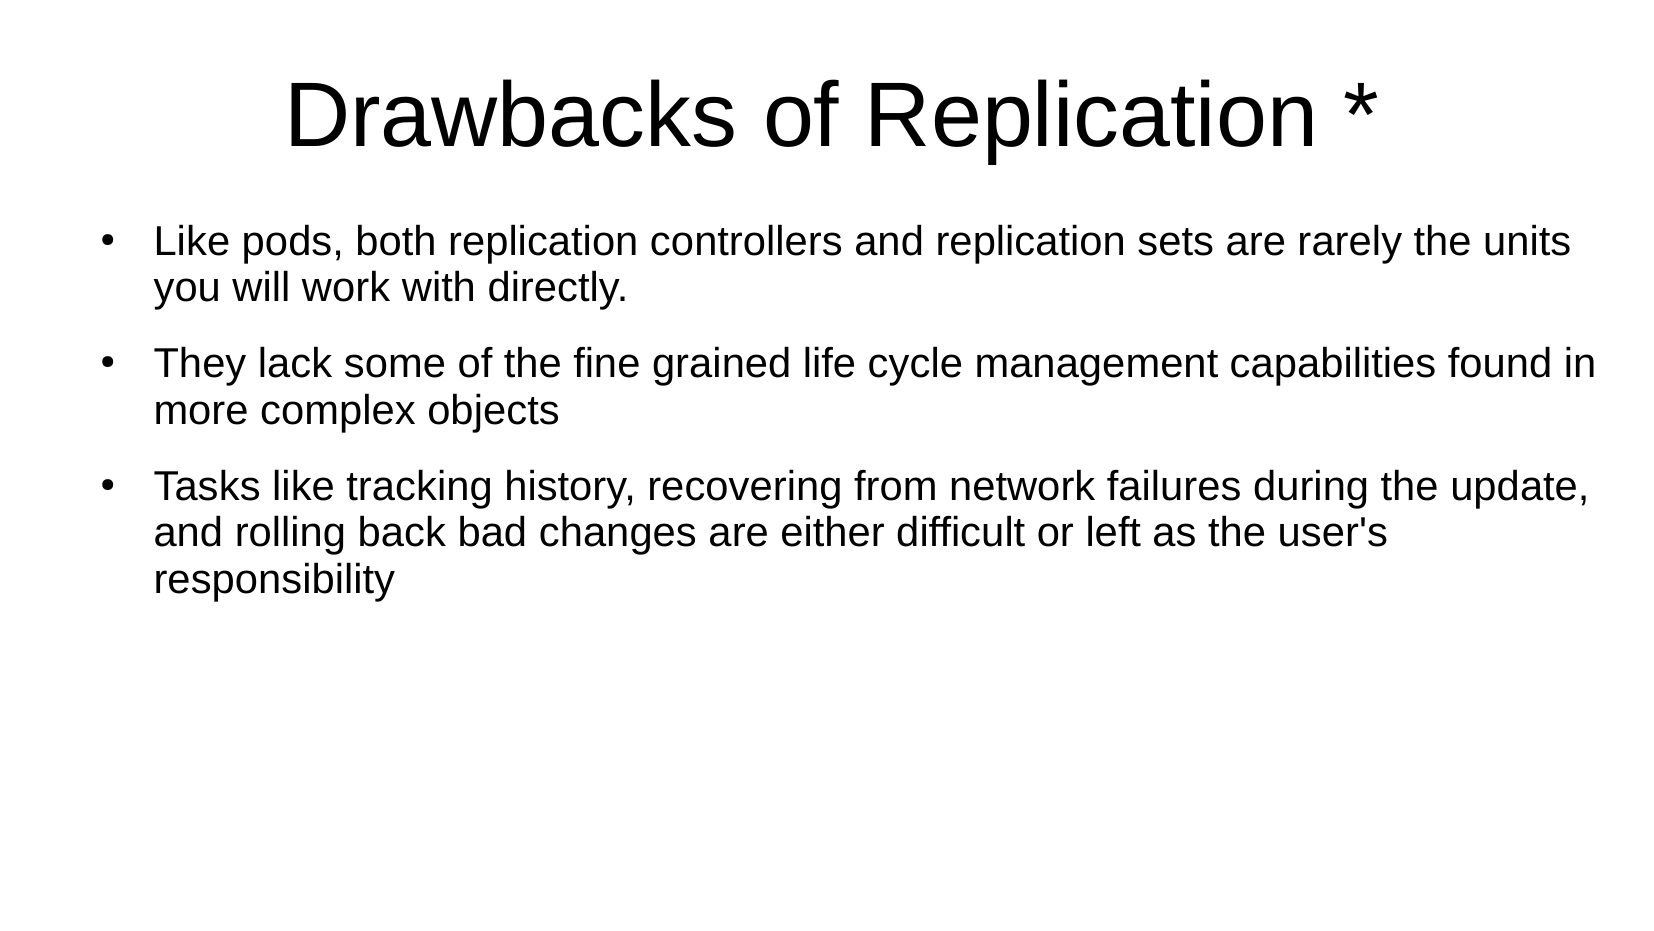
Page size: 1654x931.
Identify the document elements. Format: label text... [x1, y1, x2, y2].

title Drawbacks of Replication * [88, 37, 1577, 193]
list Like pods, both replication controllers and replication sets are rarely the units you will work with directly. They lack some of the fine grained life cycle management capabilities found in more complex objects Tasks like tracking history, recovering from network failures during the update, and rolling back bad changes are either difficult or left as the user's responsibility [82, 217, 1619, 910]
